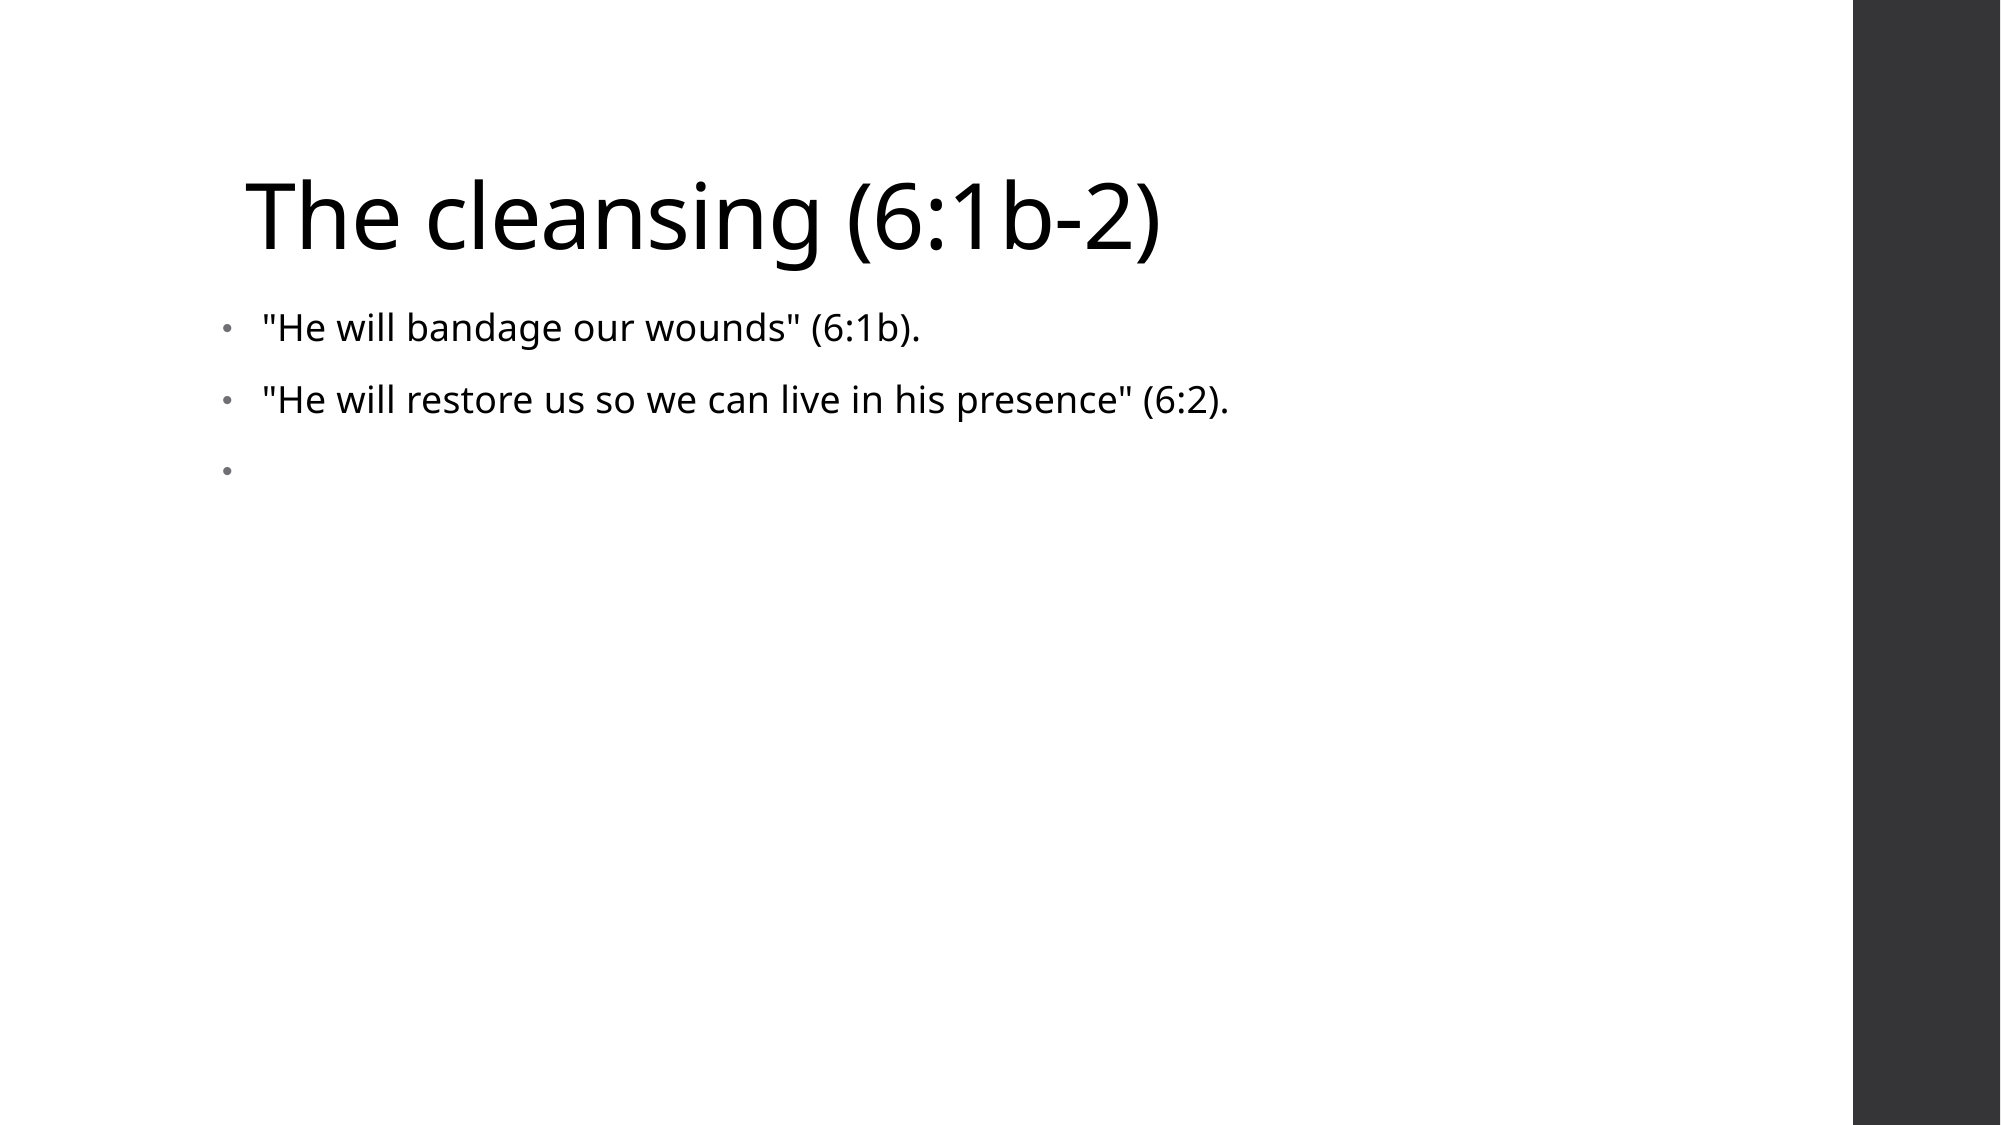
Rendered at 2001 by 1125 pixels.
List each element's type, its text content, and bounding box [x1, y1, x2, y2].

list "He will bandage our wounds" (6:1b). "He will restore us so we can live in his presence" (6:2). [206, 299, 1617, 1014]
title The cleansing (6:1b-2) [206, 60, 1797, 278]
